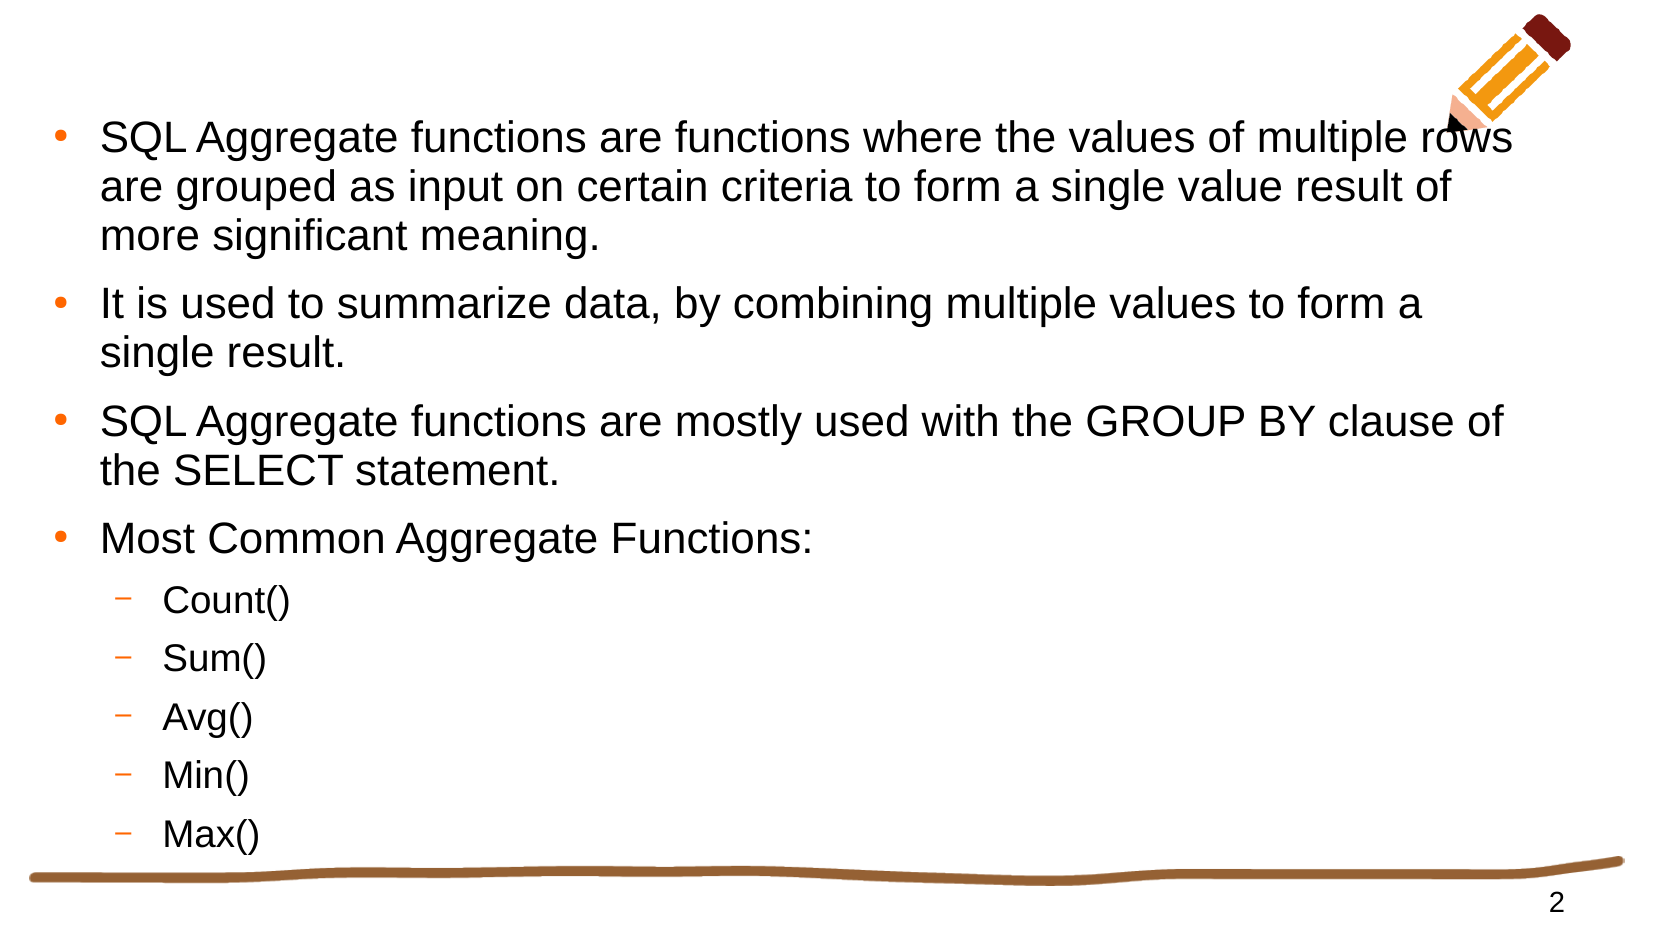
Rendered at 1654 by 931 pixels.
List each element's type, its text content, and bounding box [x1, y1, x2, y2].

list SQL Aggregate functions are functions where the values of multiple rows are grouped as input on certain criteria to form a single value result of more significant meaning. It is used to summarize data, by combining multiple values to form a single result. SQL Aggregate functions are mostly used with the GROUP BY clause of the SELECT statement. Most Common Aggregate Functions: Count() Sum() Avg() Min() Max() [37, 112, 1538, 857]
picture [1446, 14, 1571, 133]
picture [29, 856, 1625, 886]
